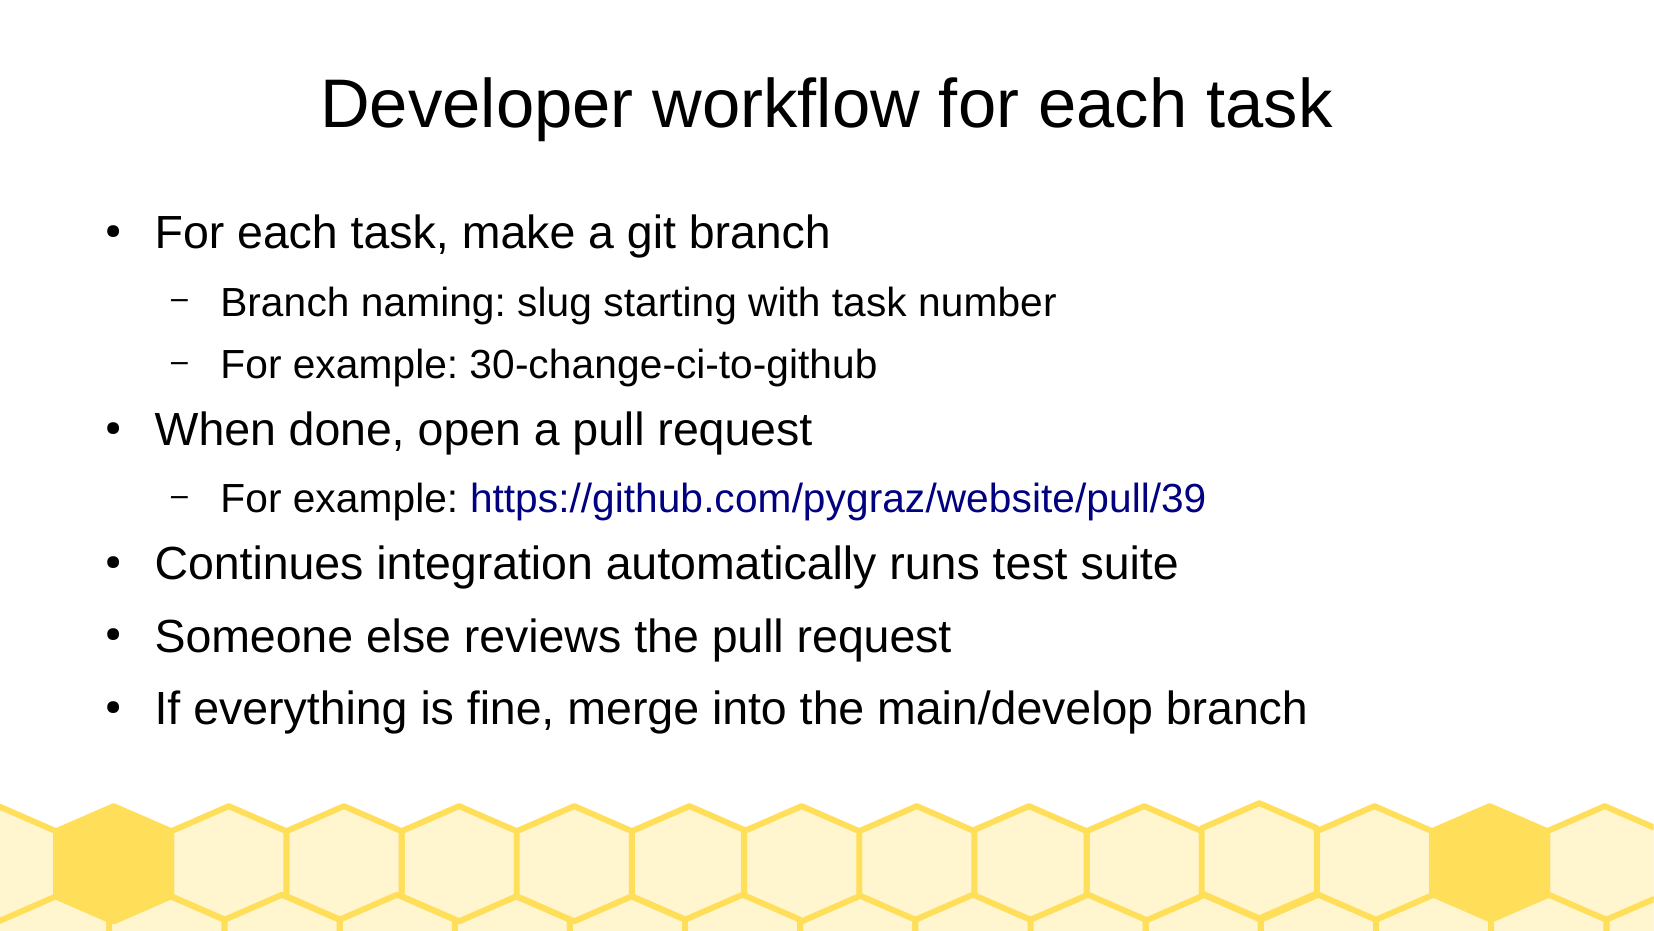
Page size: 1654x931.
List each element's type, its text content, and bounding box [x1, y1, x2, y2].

list For each task, make a git branch Branch naming: slug starting with task number For example: 30-change-ci-to-github When done, open a pull request For example: https://github.com/pygraz/website/pull/39 Continues integration automatically runs test suite Someone else reviews the pull request If everything is fine, merge into the main/develop branch [88, 206, 1565, 739]
title Developer workflow for each task [88, 29, 1565, 178]
